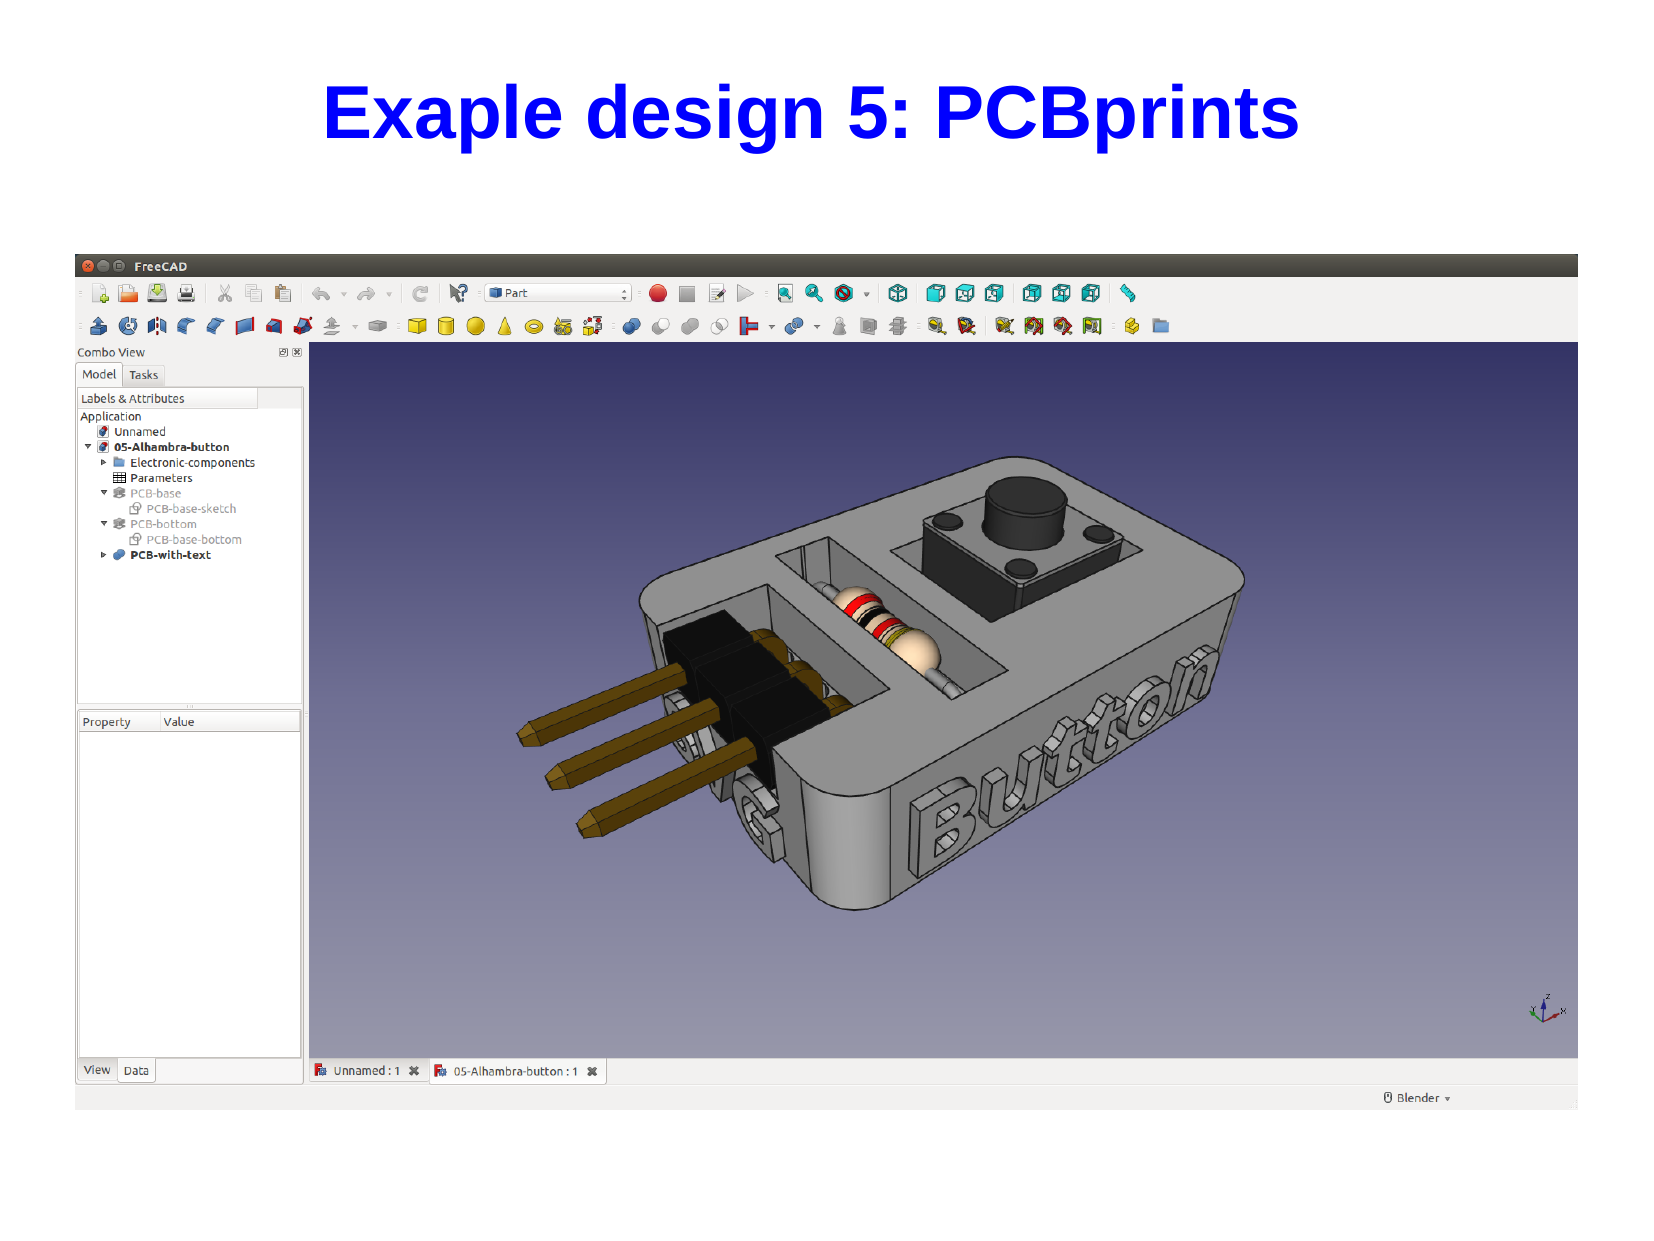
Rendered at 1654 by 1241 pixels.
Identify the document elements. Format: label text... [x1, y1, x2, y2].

text_box Exaple design 5: PCBprints [64, 60, 1561, 166]
picture [75, 254, 1578, 1111]
